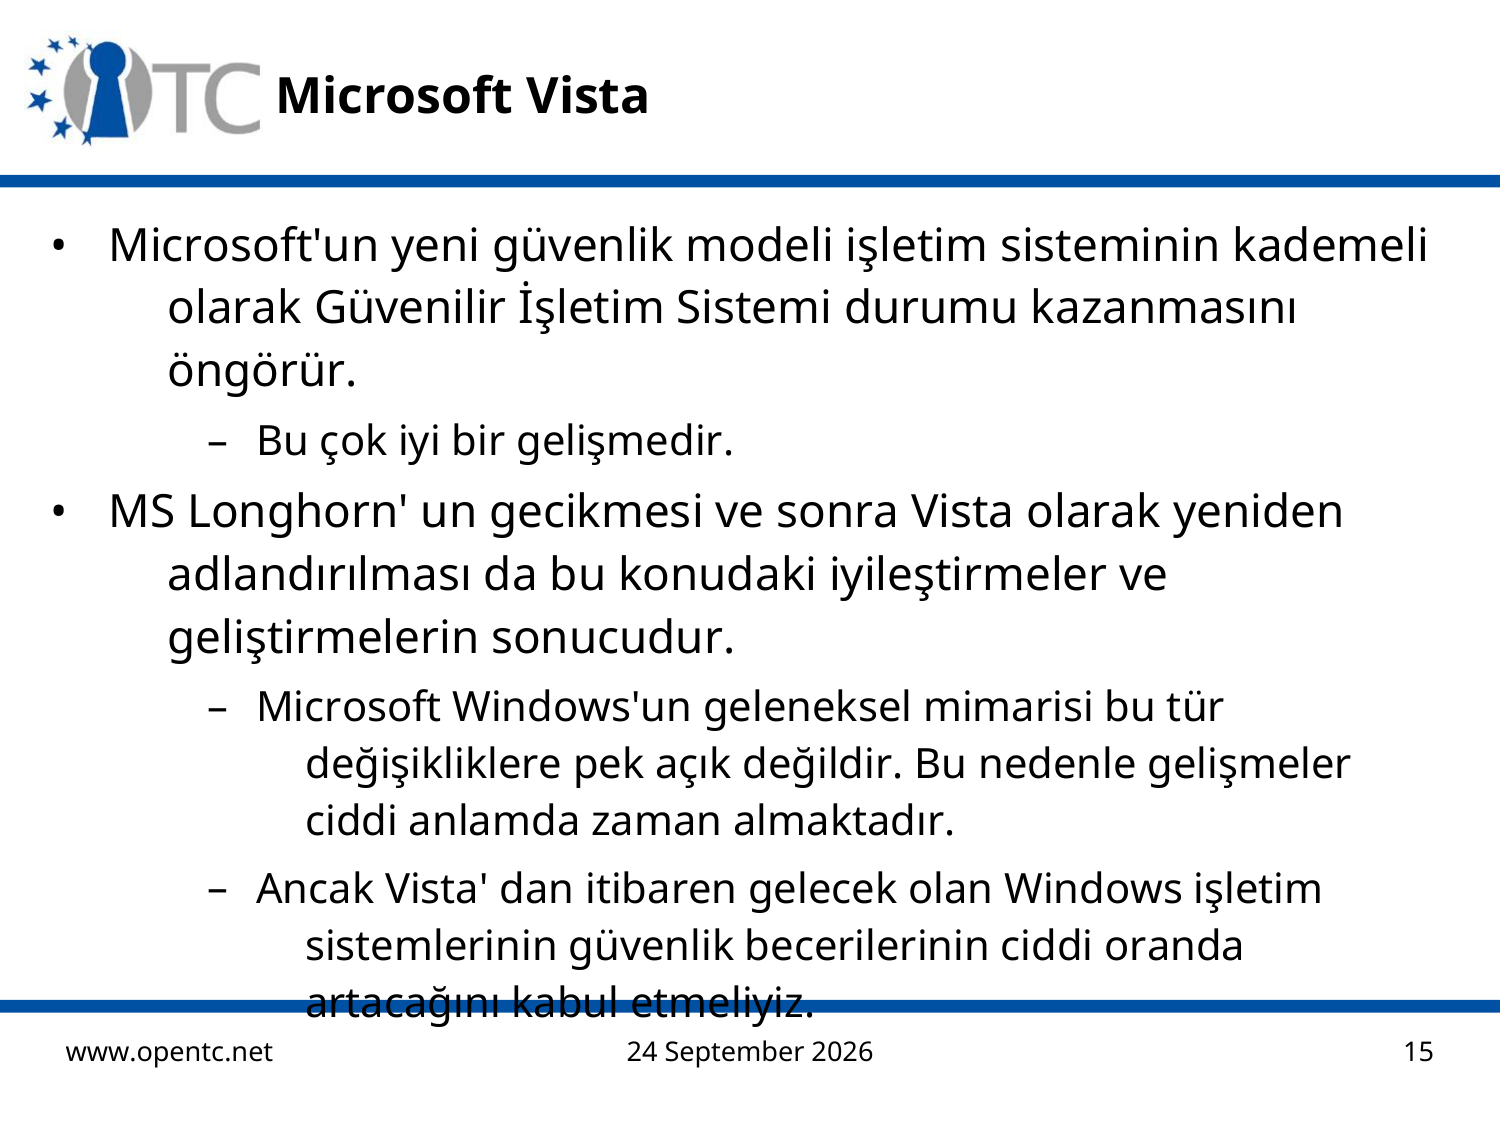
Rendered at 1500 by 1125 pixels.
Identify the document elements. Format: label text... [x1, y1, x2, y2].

picture [24, 30, 263, 150]
list Microsoft'un yeni güvenlik modeli işletim sisteminin kademeli olarak Güvenilir İşletim Sistemi durumu kazanmasını öngörür. Bu çok iyi bir gelişmedir. MS Longhorn' un gecikmesi ve sonra Vista olarak yeniden adlandırılması da bu konudaki iyileştirmeler ve geliştirmelerin sonucudur. Microsoft Windows'un geleneksel mimarisi bu tür değişikliklere pek açık değildir. Bu nedenle gelişmeler ciddi anlamda zaman almaktadır. Ancak Vista' dan itibaren gelecek olan Windows işletim sistemlerinin güvenlik becerilerinin ciddi oranda artacağını kabul etmeliyiz. [50, 212, 1450, 888]
title Microsoft Vista [275, 7, 1450, 181]
